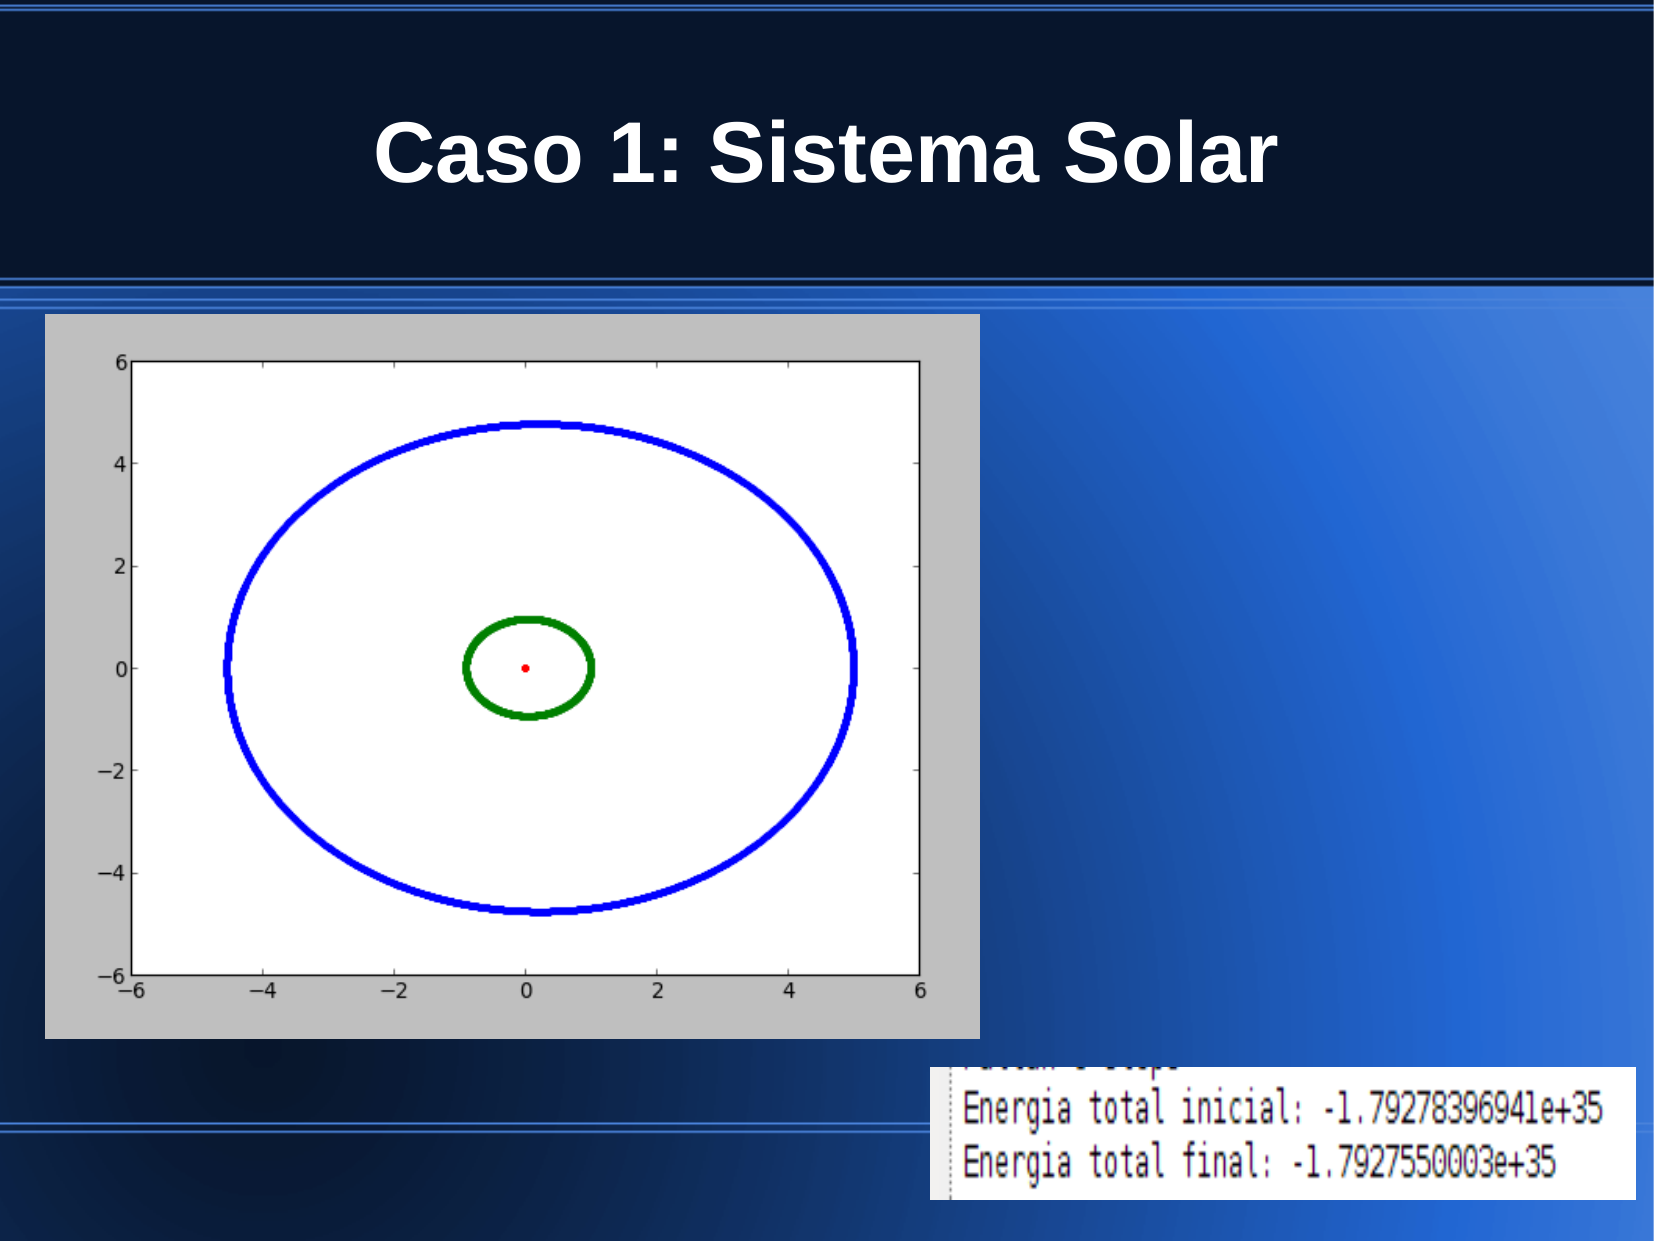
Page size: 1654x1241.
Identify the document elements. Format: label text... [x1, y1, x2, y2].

picture [0, 0, 1654, 1241]
title Caso 1: Sistema Solar [82, 49, 1571, 257]
